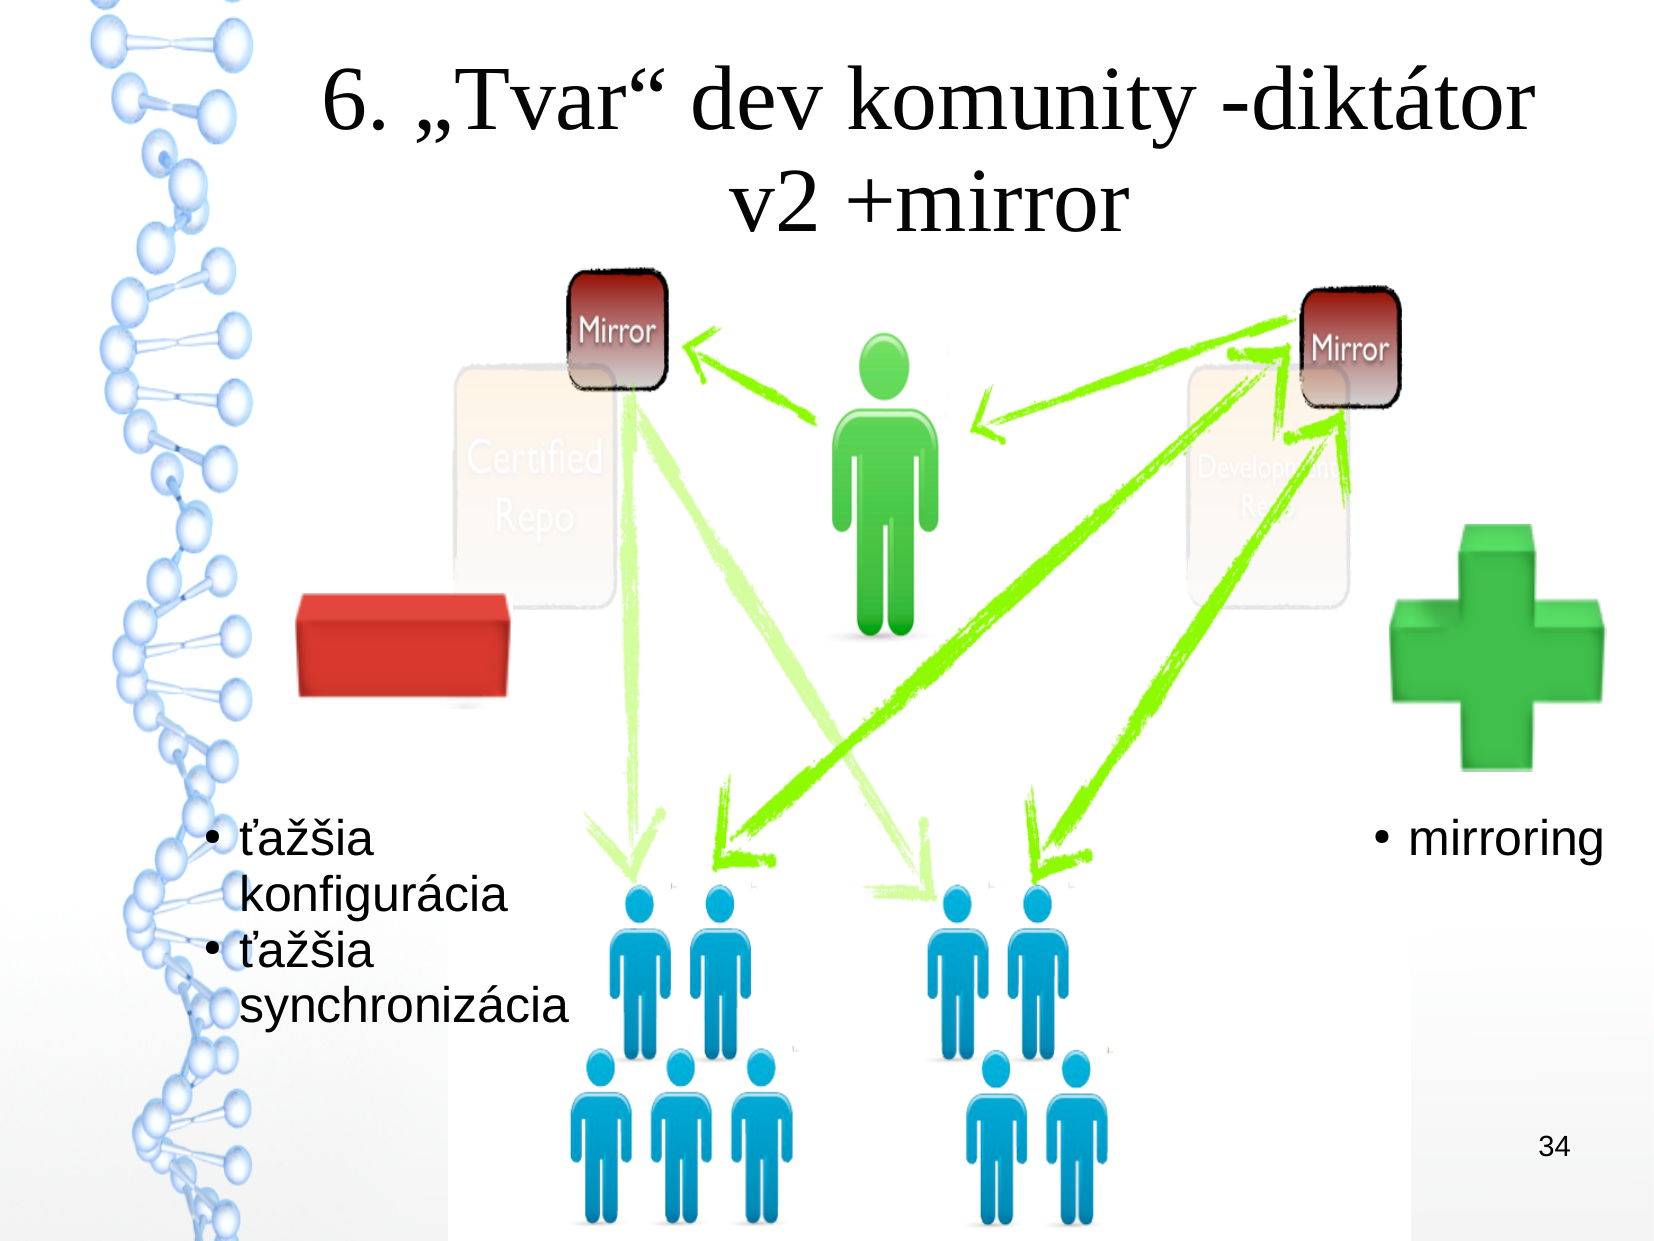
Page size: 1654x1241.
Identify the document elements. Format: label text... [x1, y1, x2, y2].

title 6. „Tvar“ dev komunity -diktátor v2 +mirror [265, 28, 1595, 272]
picture [0, 0, 1654, 1241]
text_box mirroring [1358, 803, 1642, 879]
text_box ťažšia konfigurácia ťažšia synchronizácia [188, 803, 603, 1100]
